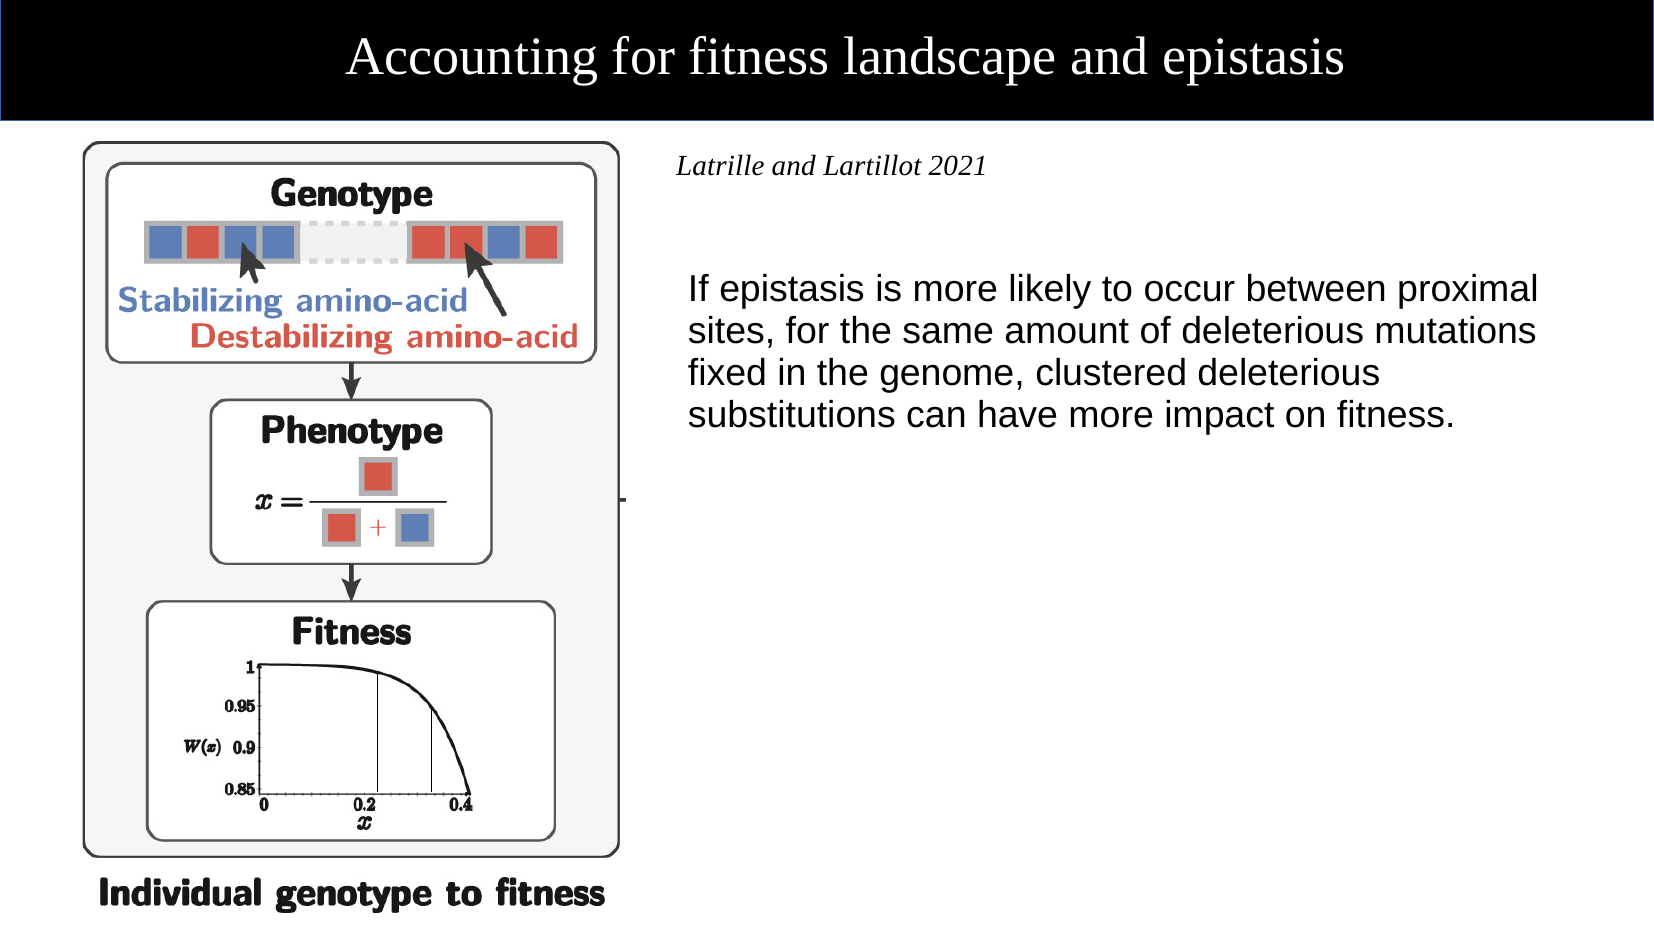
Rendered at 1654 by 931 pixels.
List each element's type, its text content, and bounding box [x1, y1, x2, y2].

picture [82, 141, 626, 913]
text_box If epistasis is more likely to occur between proximal sites, for the same amount of deleterious mutations fixed in the genome, clustered deleterious substitutions can have more impact on fitness. [673, 259, 1607, 524]
text_box Latrille and Lartillot 2021 [661, 141, 1016, 240]
text_box [0, 0, 1654, 121]
text_box Accounting for fitness landscape and epistasis [330, 18, 1441, 154]
